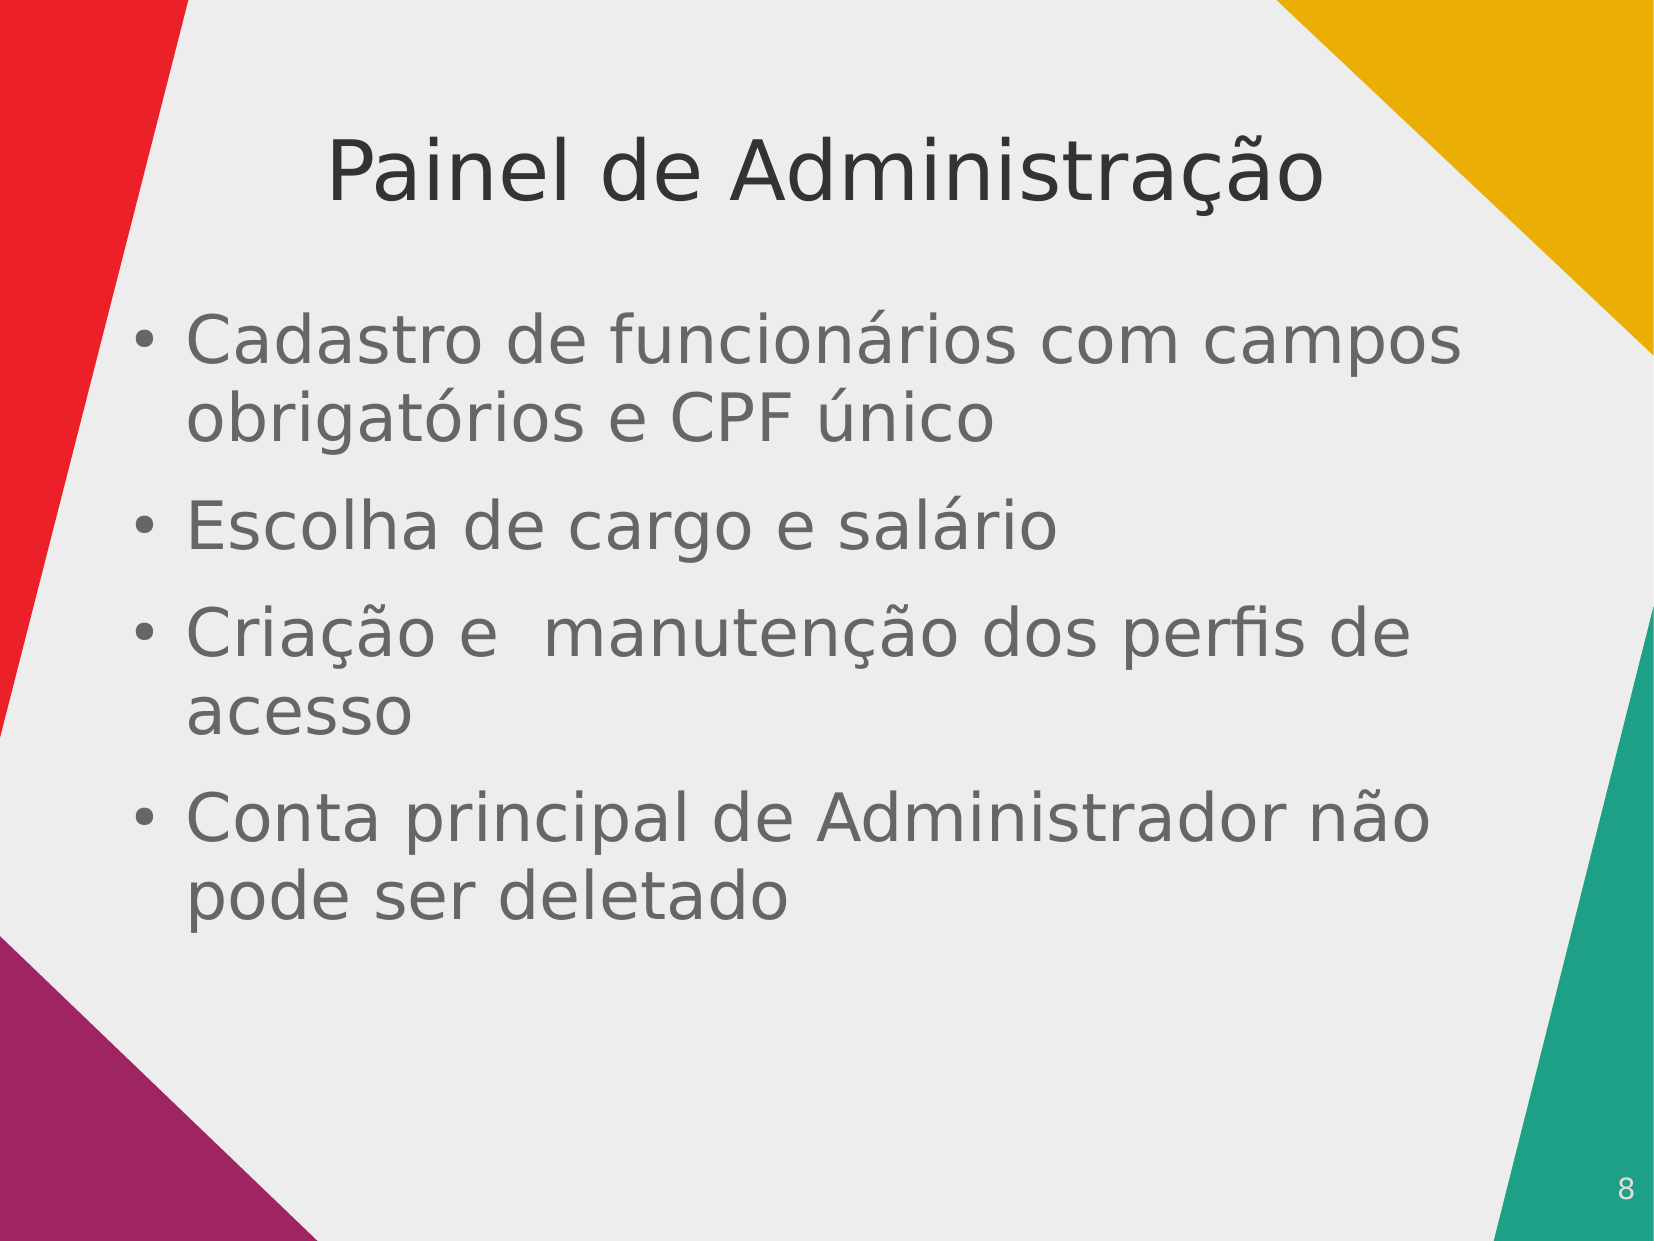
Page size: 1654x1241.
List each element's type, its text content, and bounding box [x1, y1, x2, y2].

list Cadastro de funcionários com campos obrigatórios e CPF único Escolha de cargo e salário Criação e manutenção dos perfis de acesso Conta principal de Administrador não pode ser deletado [114, 302, 1539, 1033]
title Painel de Administração [114, 73, 1539, 271]
